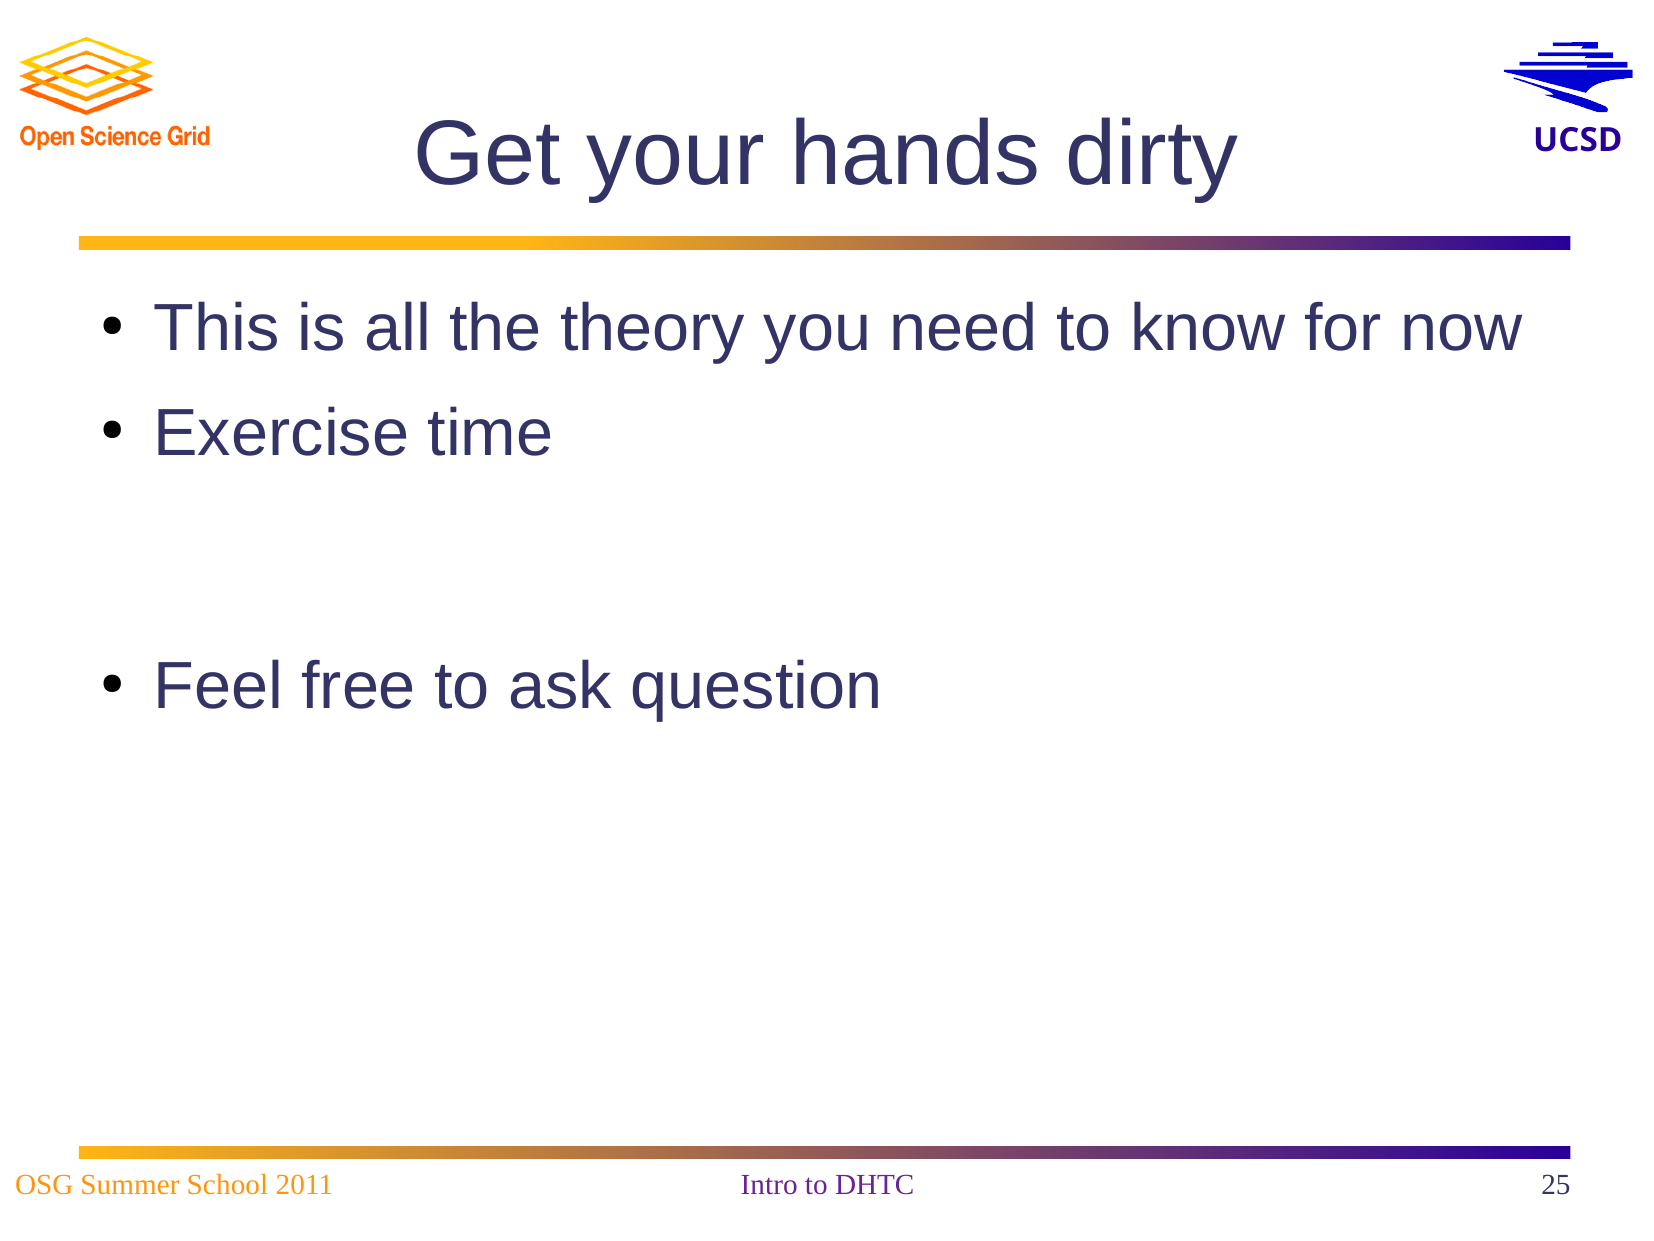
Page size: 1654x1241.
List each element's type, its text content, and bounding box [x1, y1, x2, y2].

list This is all the theory you need to know for now Exercise time Feel free to ask question [82, 290, 1571, 1109]
picture [1495, 42, 1637, 118]
picture [0, 14, 229, 167]
title Get your hands dirty [82, 56, 1571, 250]
